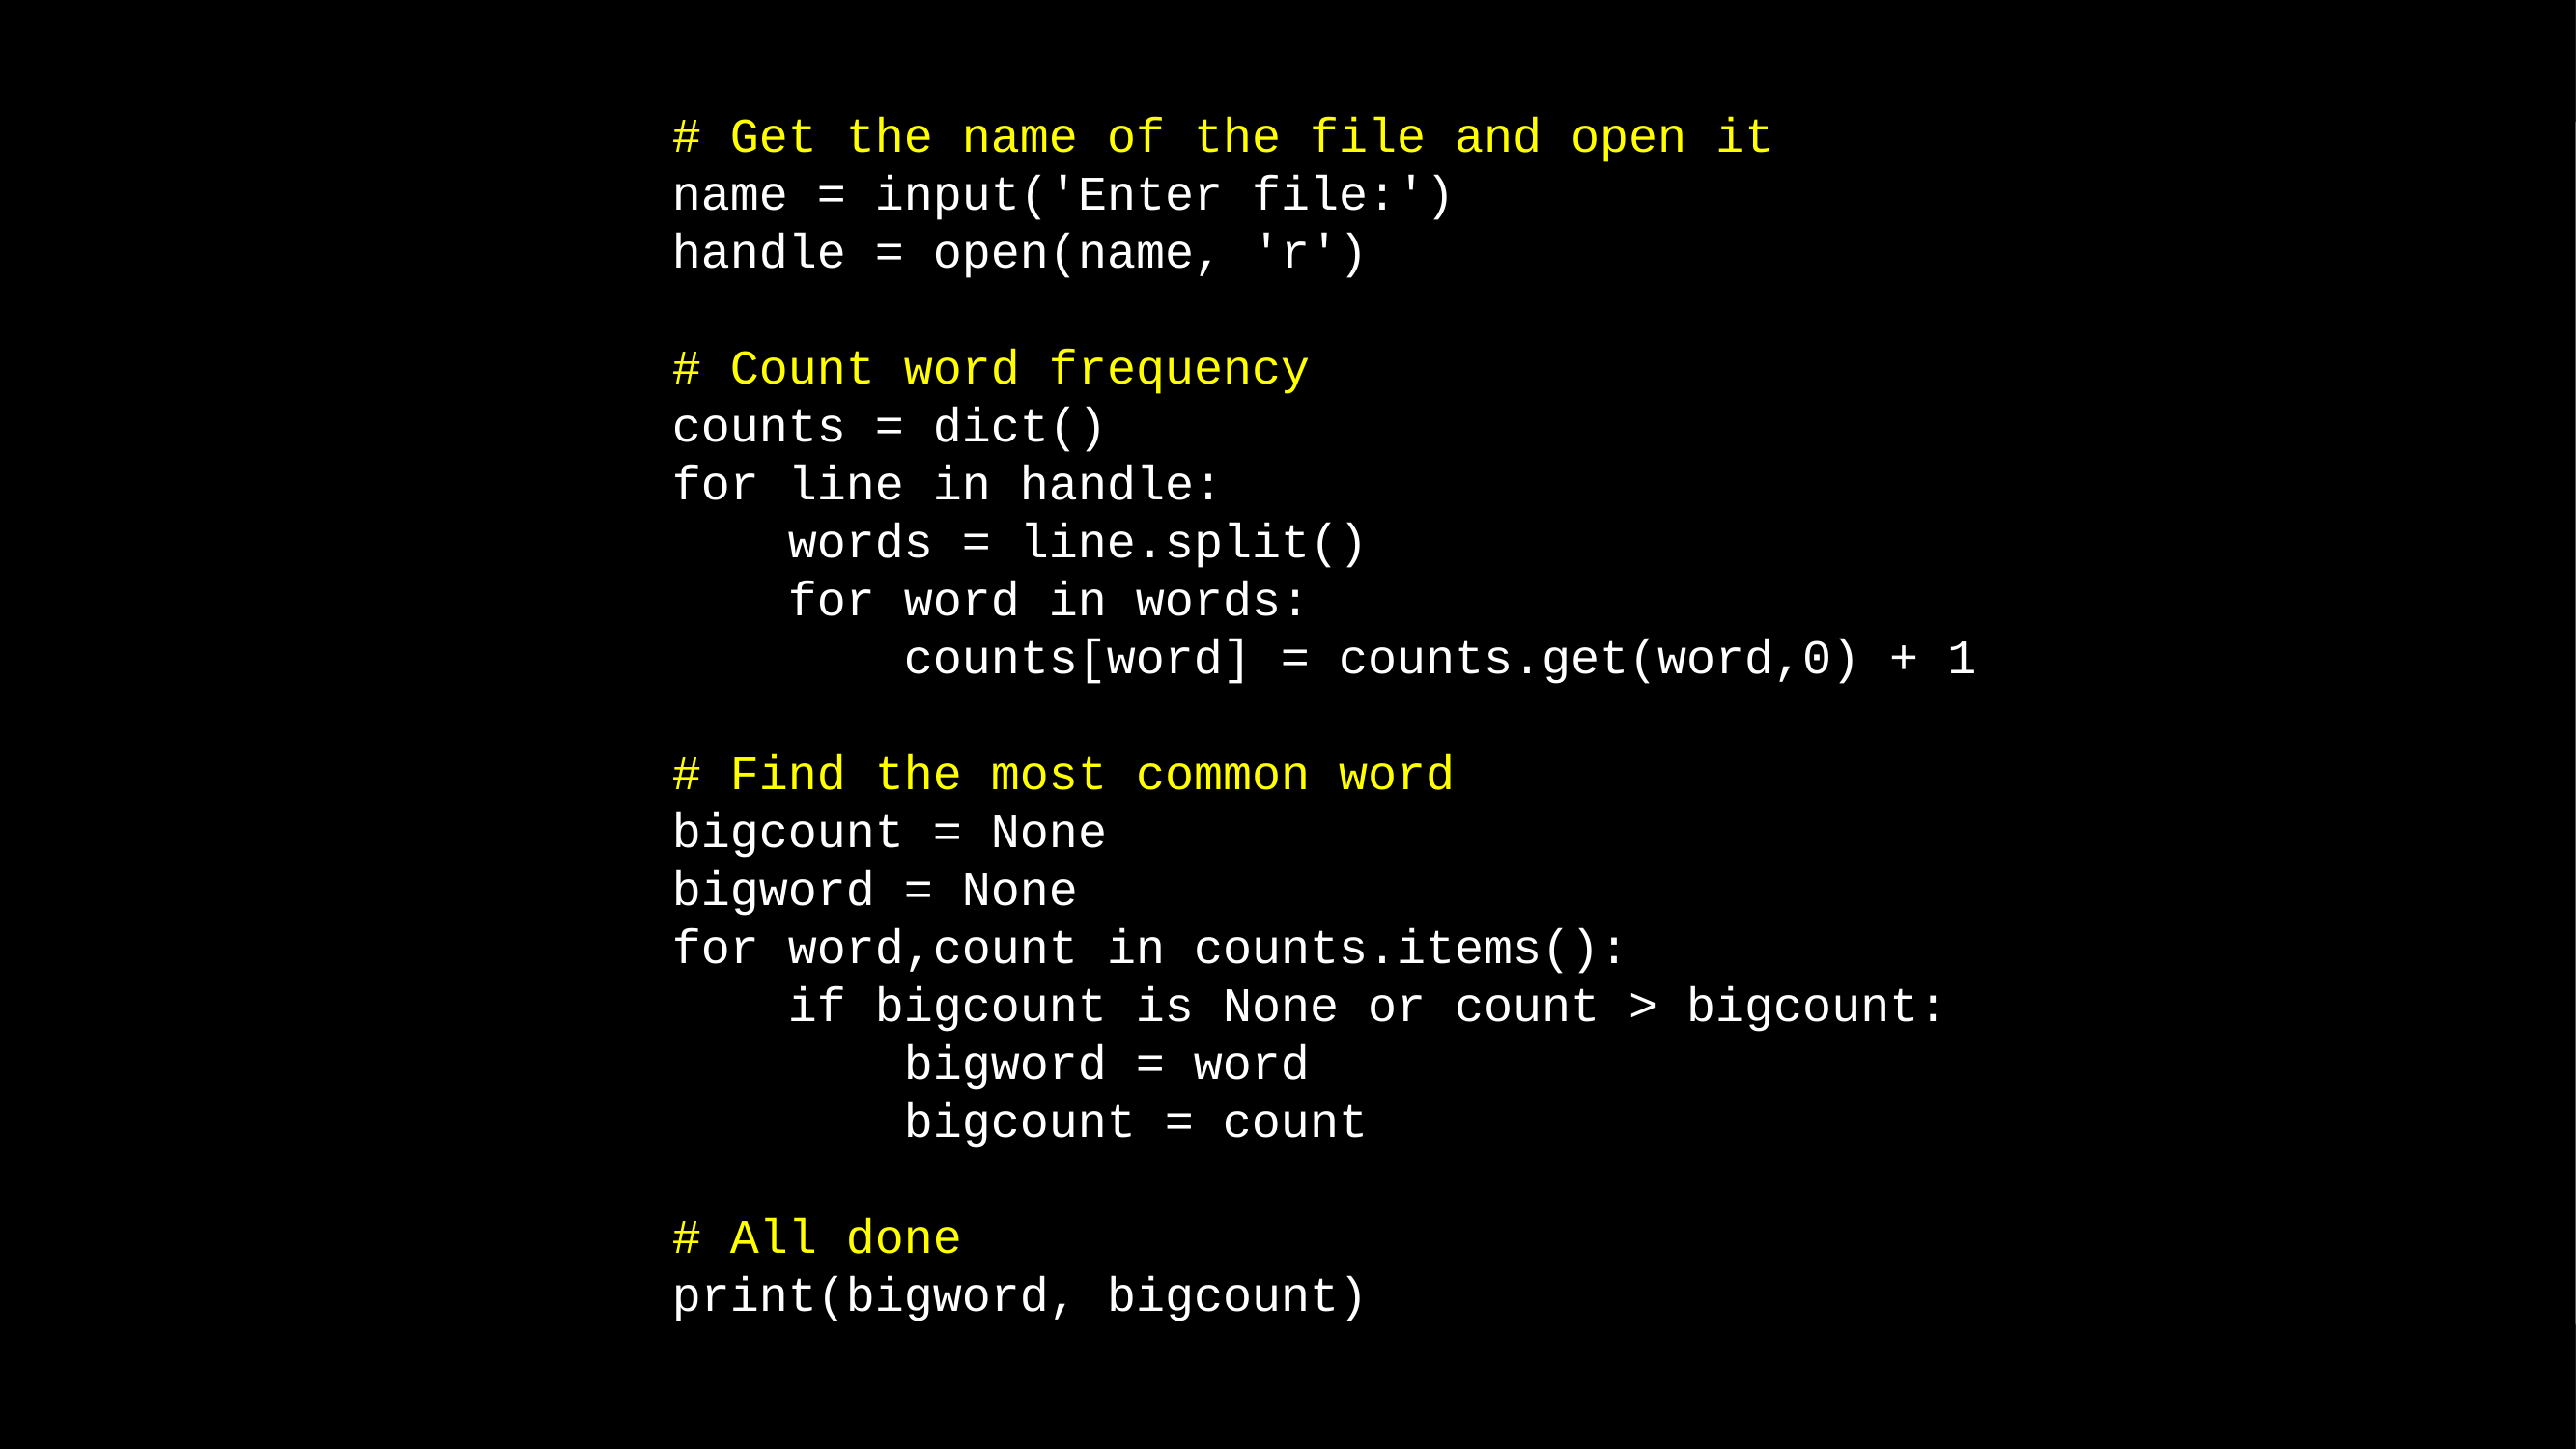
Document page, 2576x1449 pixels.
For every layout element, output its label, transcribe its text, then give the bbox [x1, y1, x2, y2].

text_box # Get the name of the file and open it name = input('Enter file:') handle = open(name, 'r') # Count word frequency counts = dict() for line in handle: words = line.split() for word in words: counts[word] = counts.get(word,0) + 1 # Find the most common word bigcount = None bigword = None for word,count in counts.items(): if bigcount is None or count > bigcount: bigword = word bigcount = count # All done print(bigword, bigcount) [671, 108, 1977, 1317]
